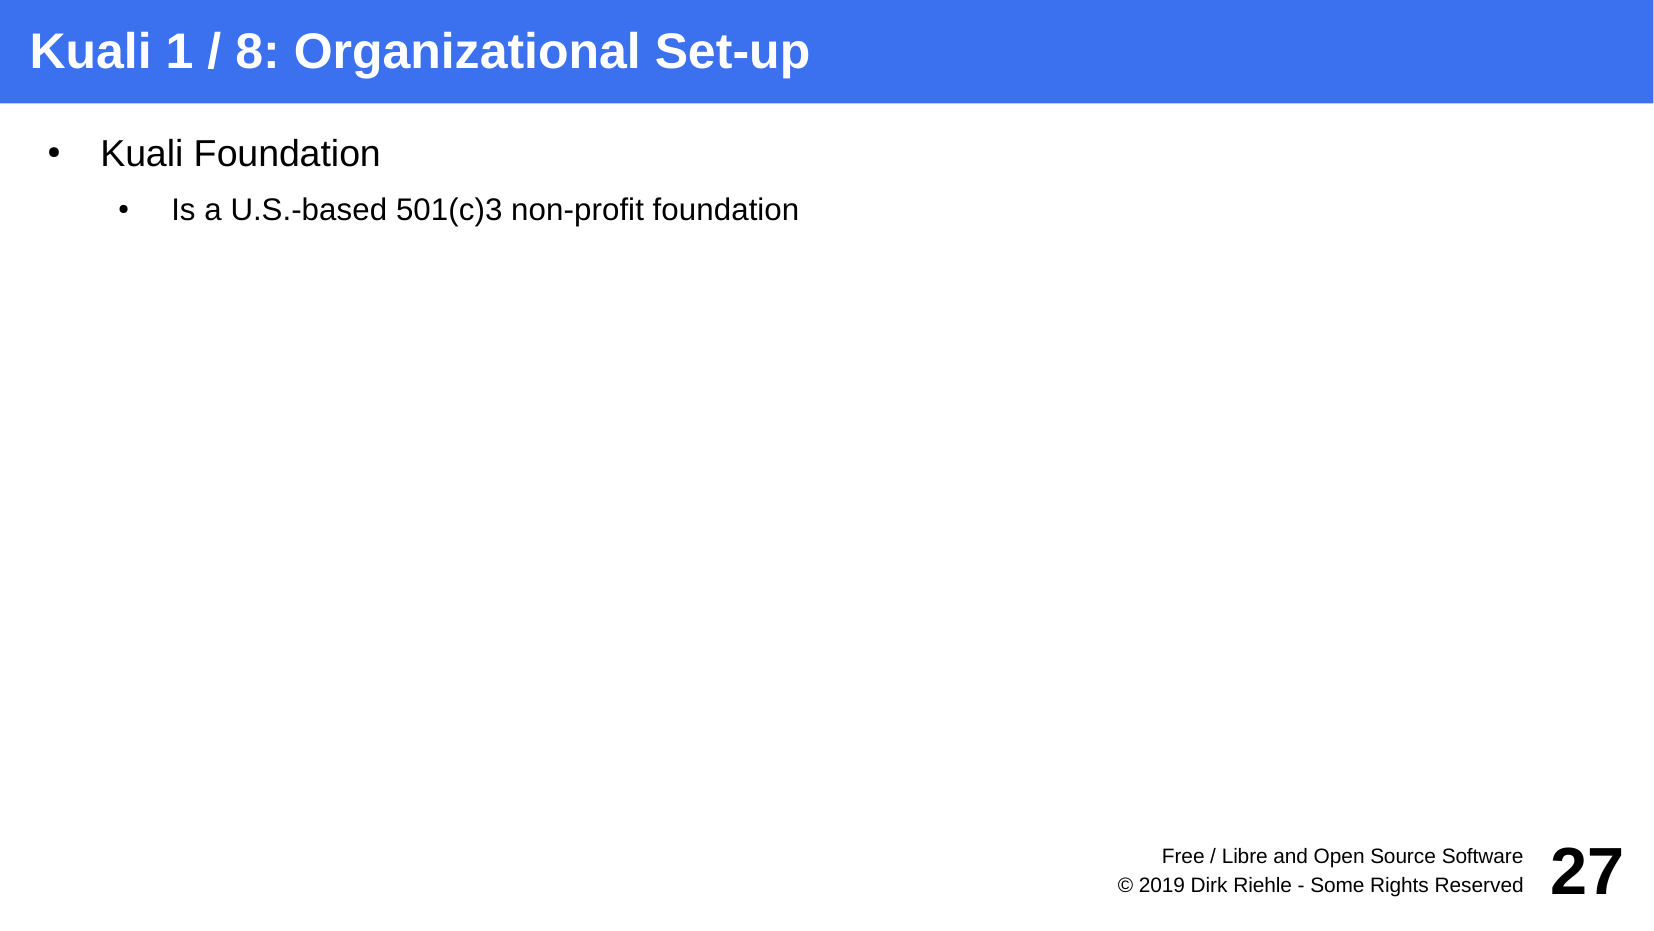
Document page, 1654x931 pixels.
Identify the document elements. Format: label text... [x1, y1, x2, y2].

list Kuali Foundation Is a U.S.-based 501(c)3 non-profit foundation [29, 132, 1625, 813]
title Kuali 1 / 8: Organizational Set-up [0, 0, 1654, 104]
